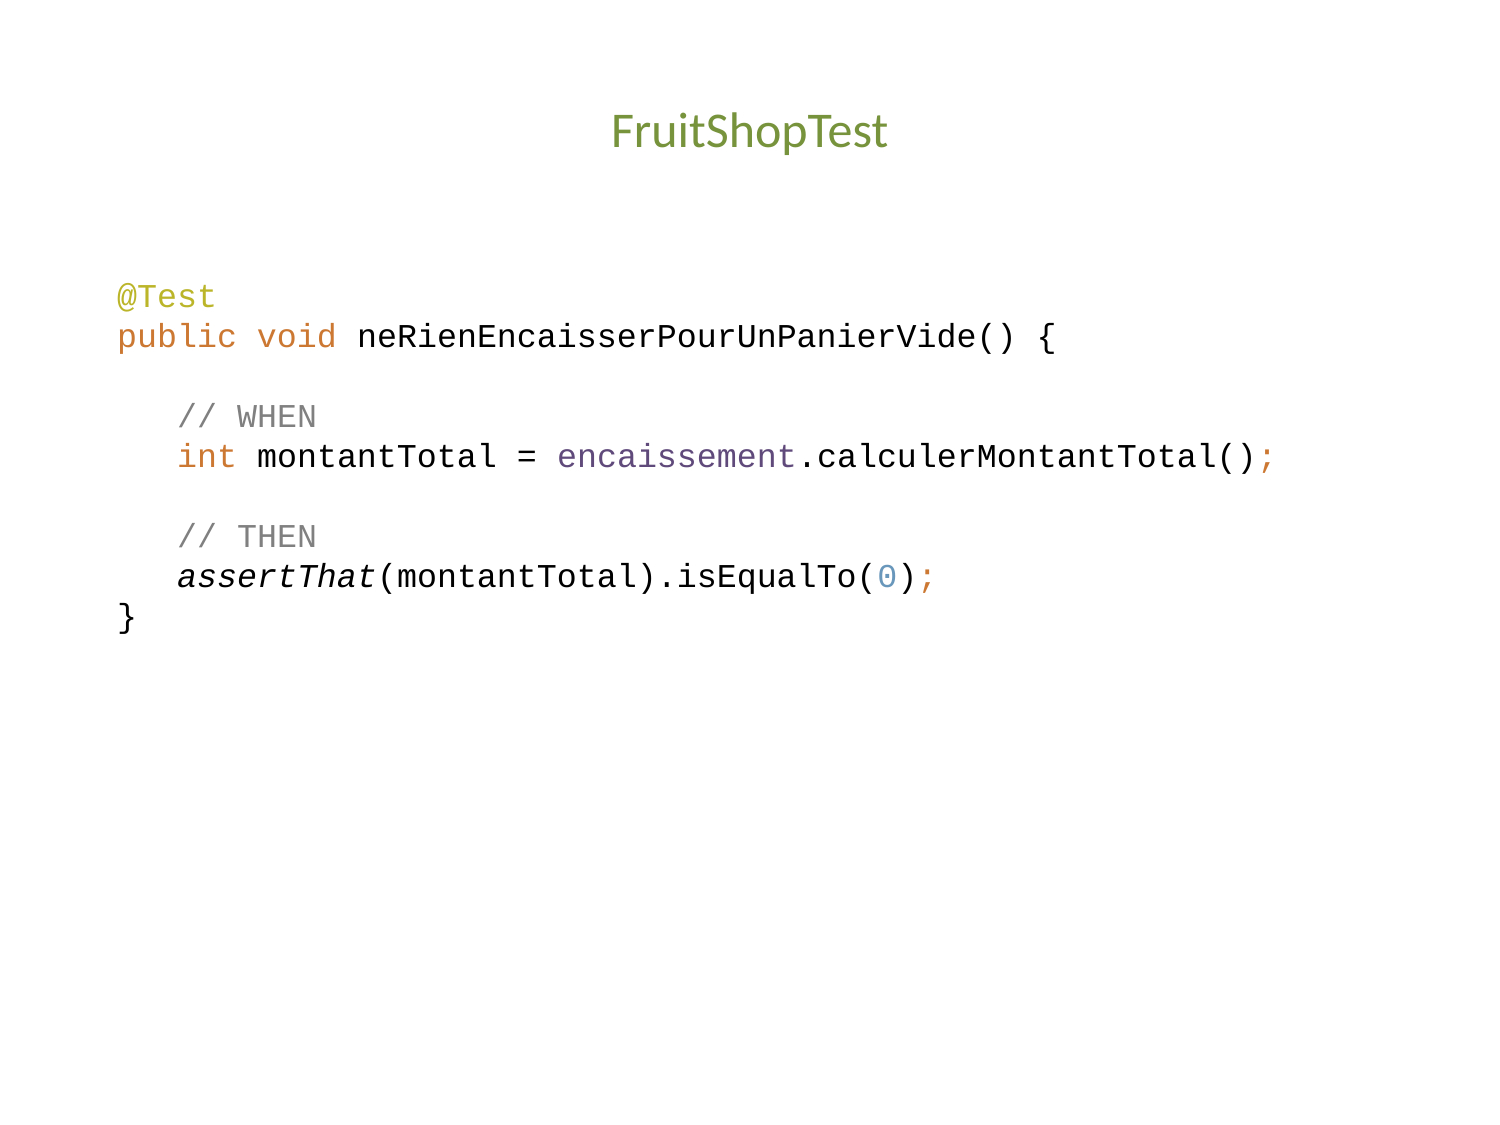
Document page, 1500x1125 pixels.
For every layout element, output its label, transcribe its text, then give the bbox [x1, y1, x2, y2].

text_box FruitShopTest [596, 89, 904, 165]
text_box @Test public void neRienEncaisserPourUnPanierVide() { // WHEN int montantTotal = encaissement.calculerMontantTotal(); // THEN assertThat(montantTotal).isEqualTo(0); } [102, 267, 1427, 642]
